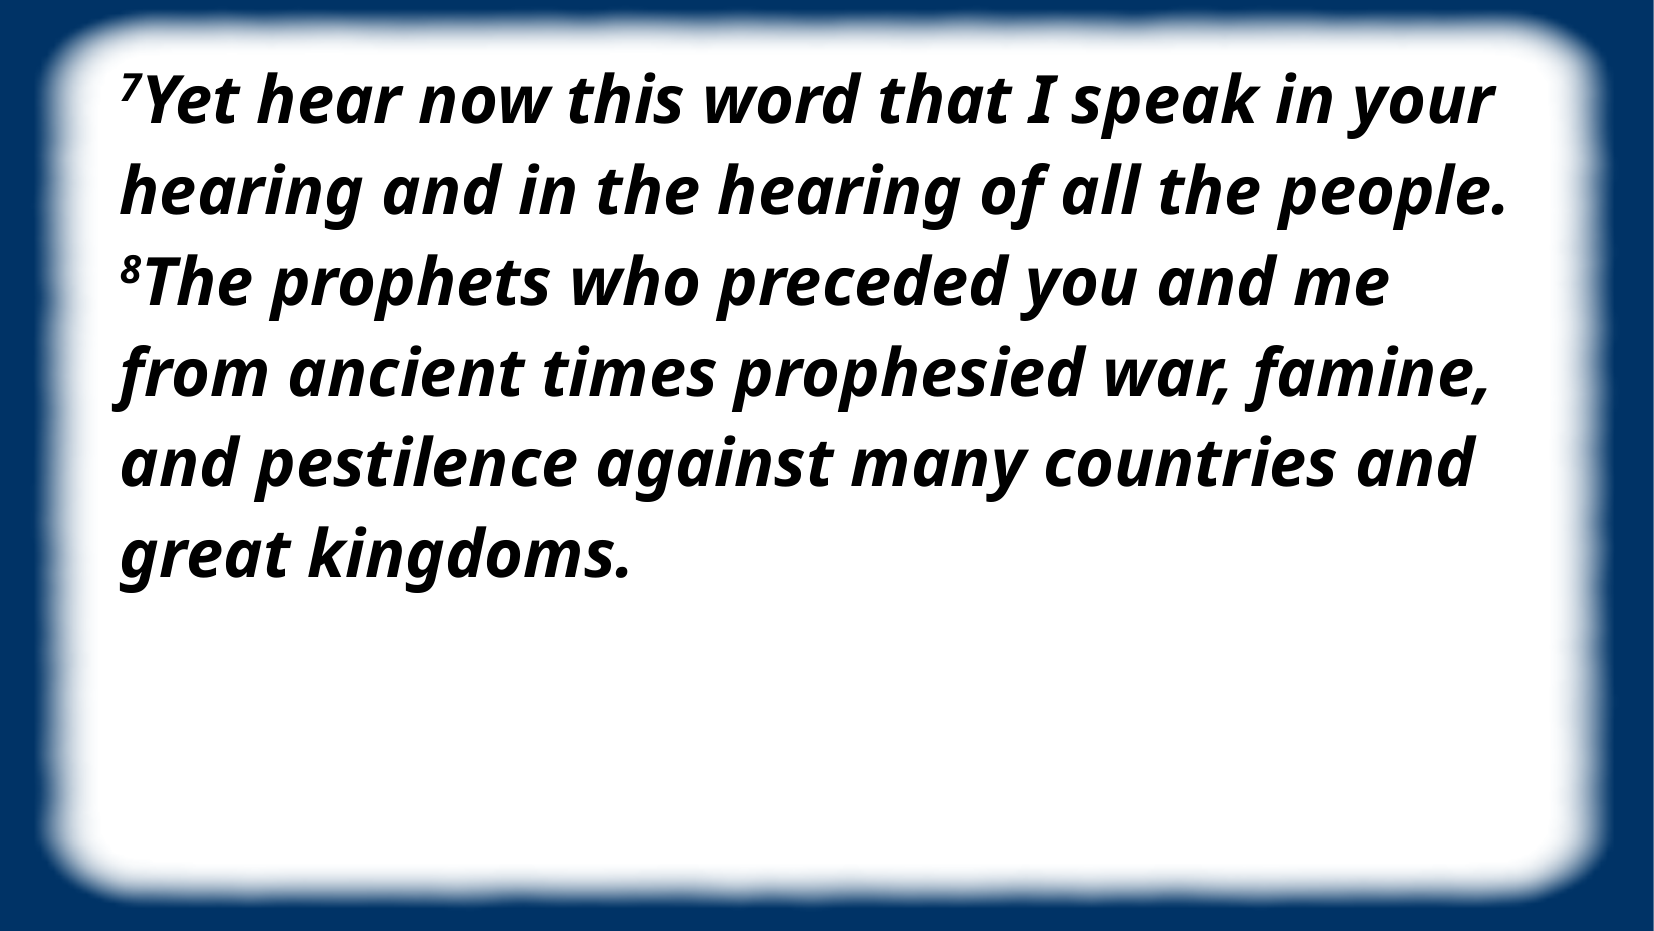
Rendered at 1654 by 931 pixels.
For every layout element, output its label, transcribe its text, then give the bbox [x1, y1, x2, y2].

text_box 7Yet hear now this word that I speak in your hearing and in the hearing of all the people. 8The prophets who preceded you and me from ancient times prophesied war, famine, and pestilence against many countries and great kingdoms. [105, 45, 1546, 593]
picture [0, 0, 1654, 931]
